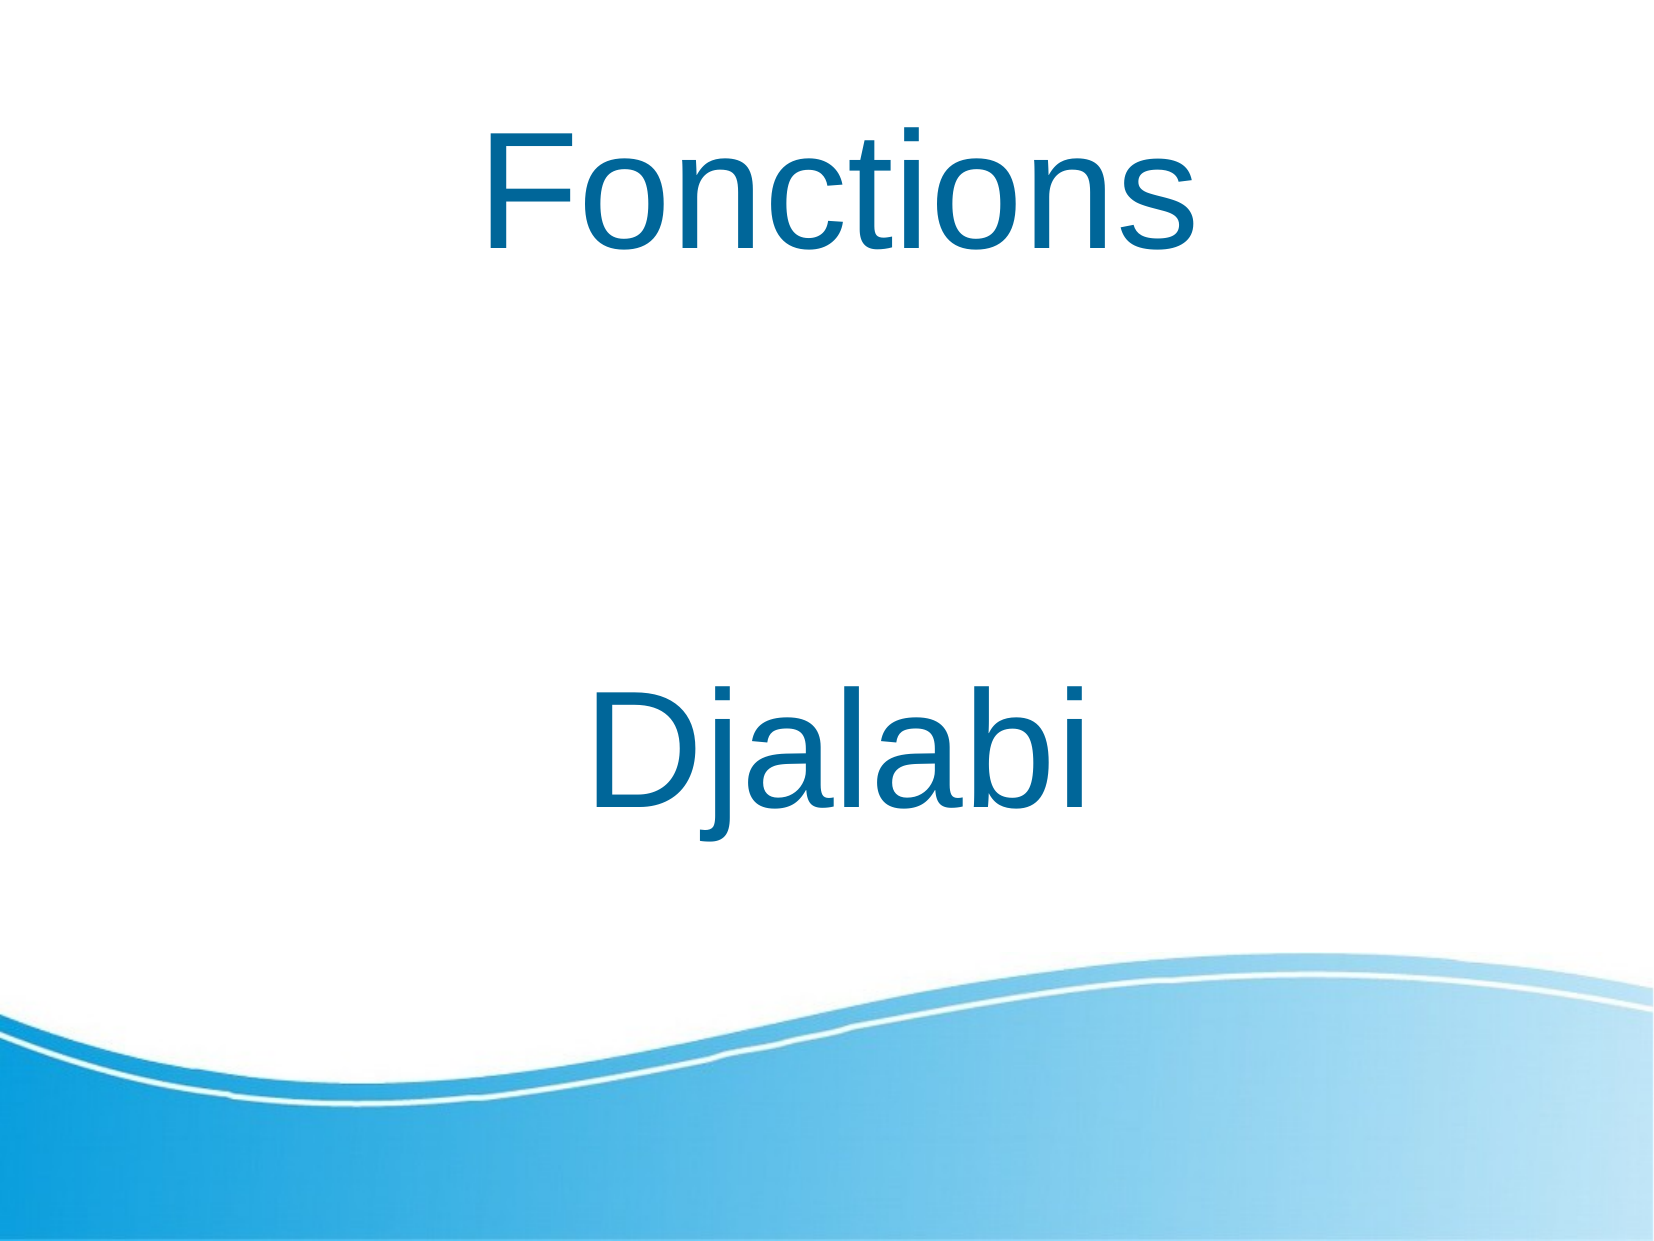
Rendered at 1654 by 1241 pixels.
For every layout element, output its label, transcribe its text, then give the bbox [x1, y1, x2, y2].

title Fonctions Djalabi [94, 97, 1583, 843]
picture [0, 952, 1654, 1241]
